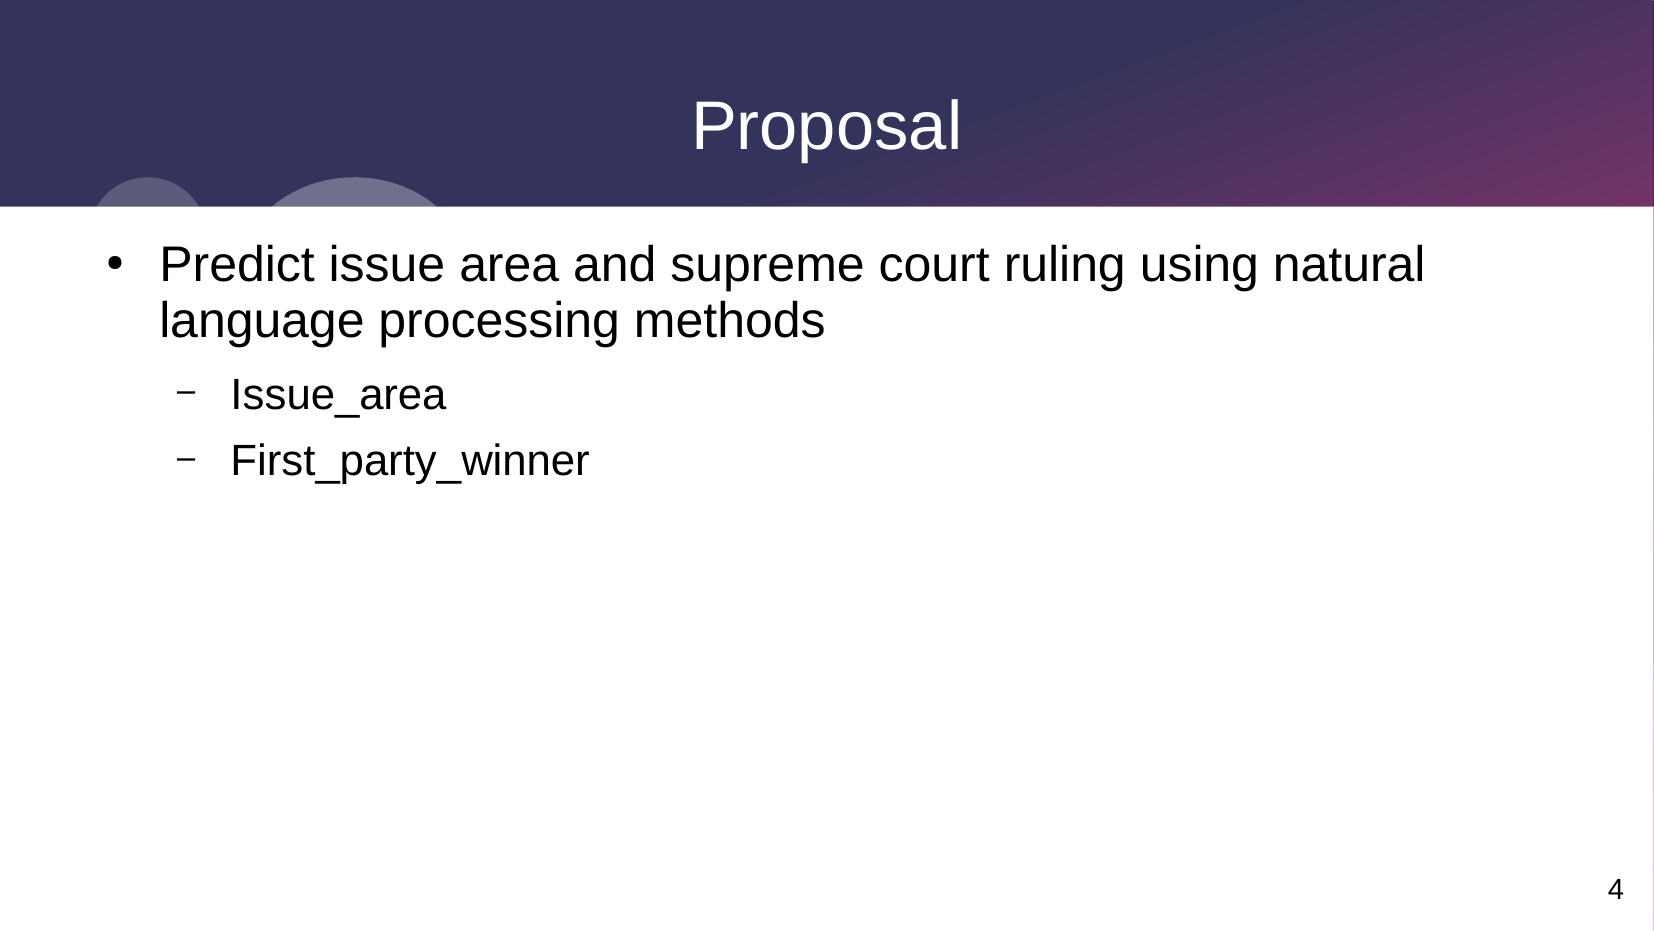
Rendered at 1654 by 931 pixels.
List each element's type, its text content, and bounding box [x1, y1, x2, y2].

list Predict issue area and supreme court ruling using natural language processing methods Issue_area First_party_winner [88, 236, 1565, 827]
title Proposal [88, 44, 1565, 207]
